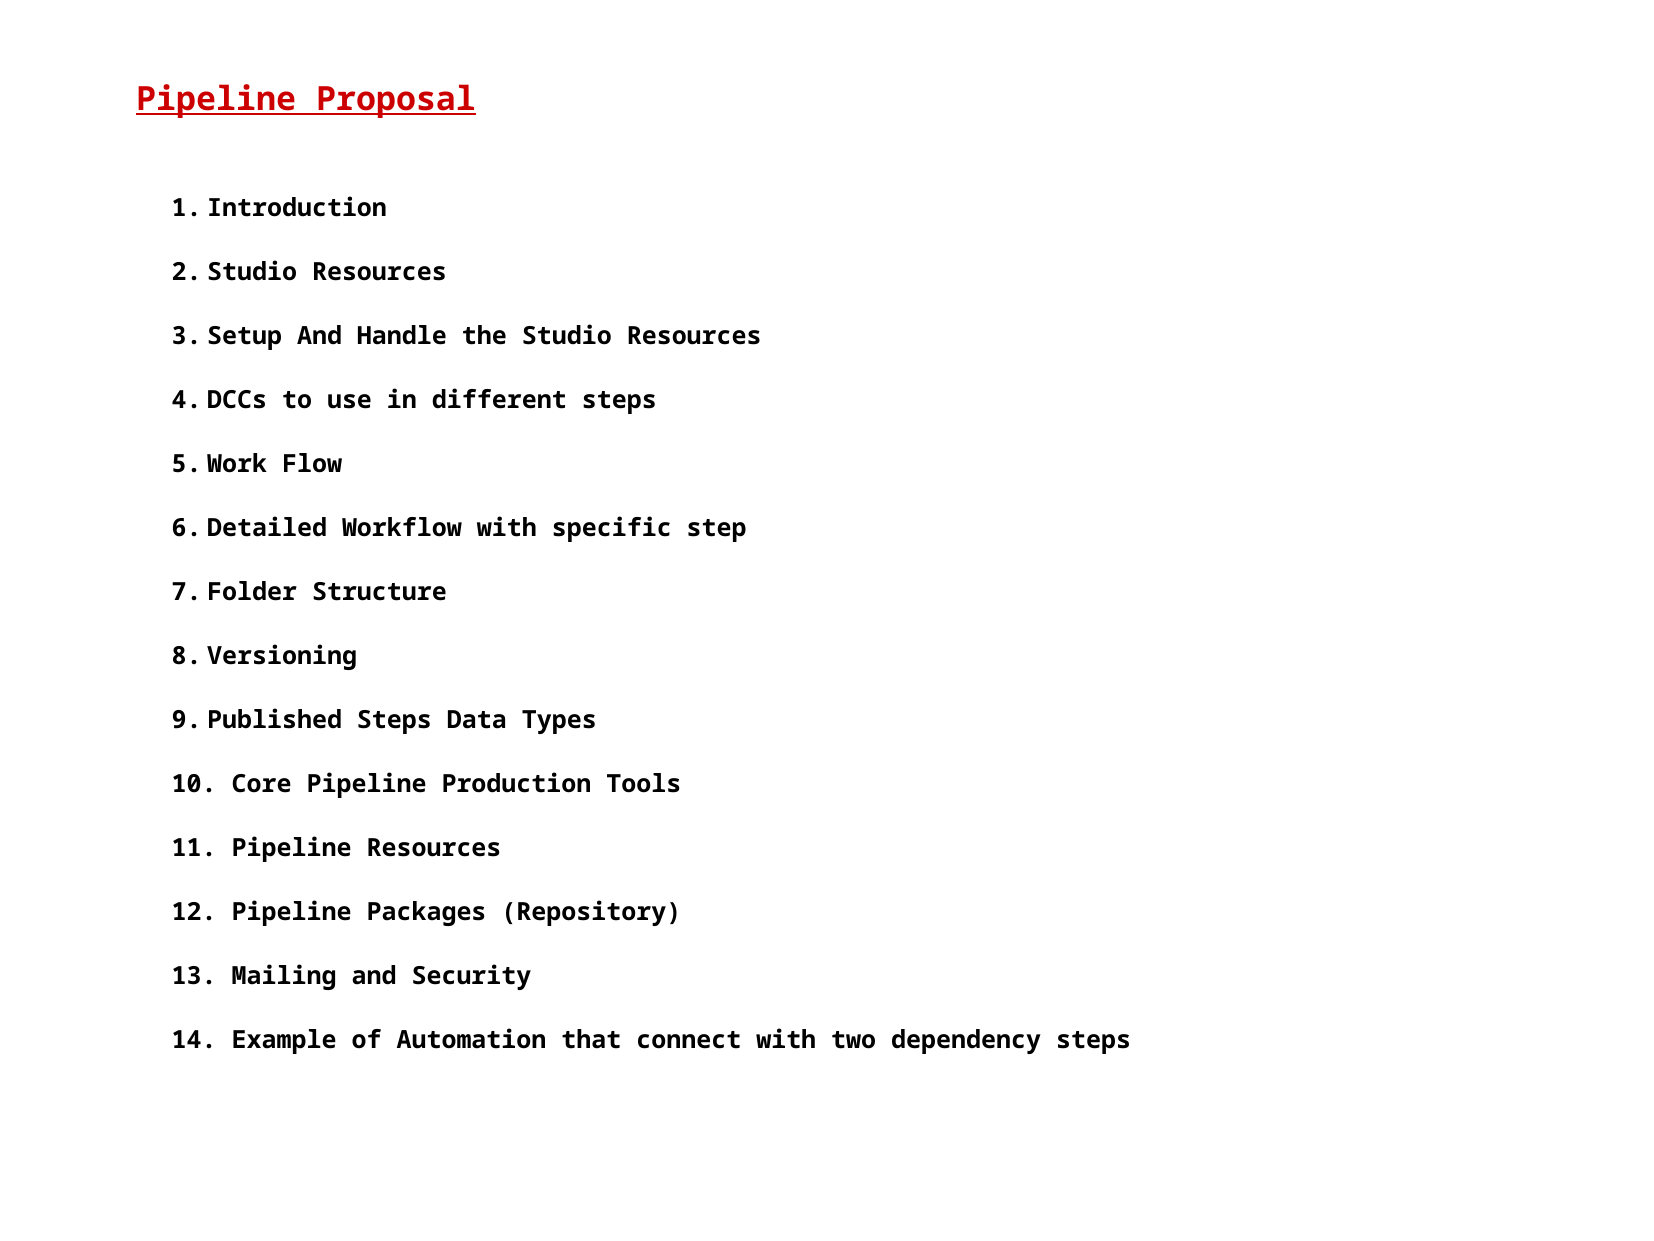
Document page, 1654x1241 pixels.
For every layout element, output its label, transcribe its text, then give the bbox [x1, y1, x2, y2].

text_box Pipeline Proposal Introduction Studio Resources Setup And Handle the Studio Resources DCCs to use in different steps Work Flow Detailed Workflow with specific step Folder Structure Versioning Published Steps Data Types Core Pipeline Production Tools Pipeline Resources Pipeline Packages (Repository) Mailing and Security Example of Automation that connect with two dependency steps [121, 67, 1622, 978]
